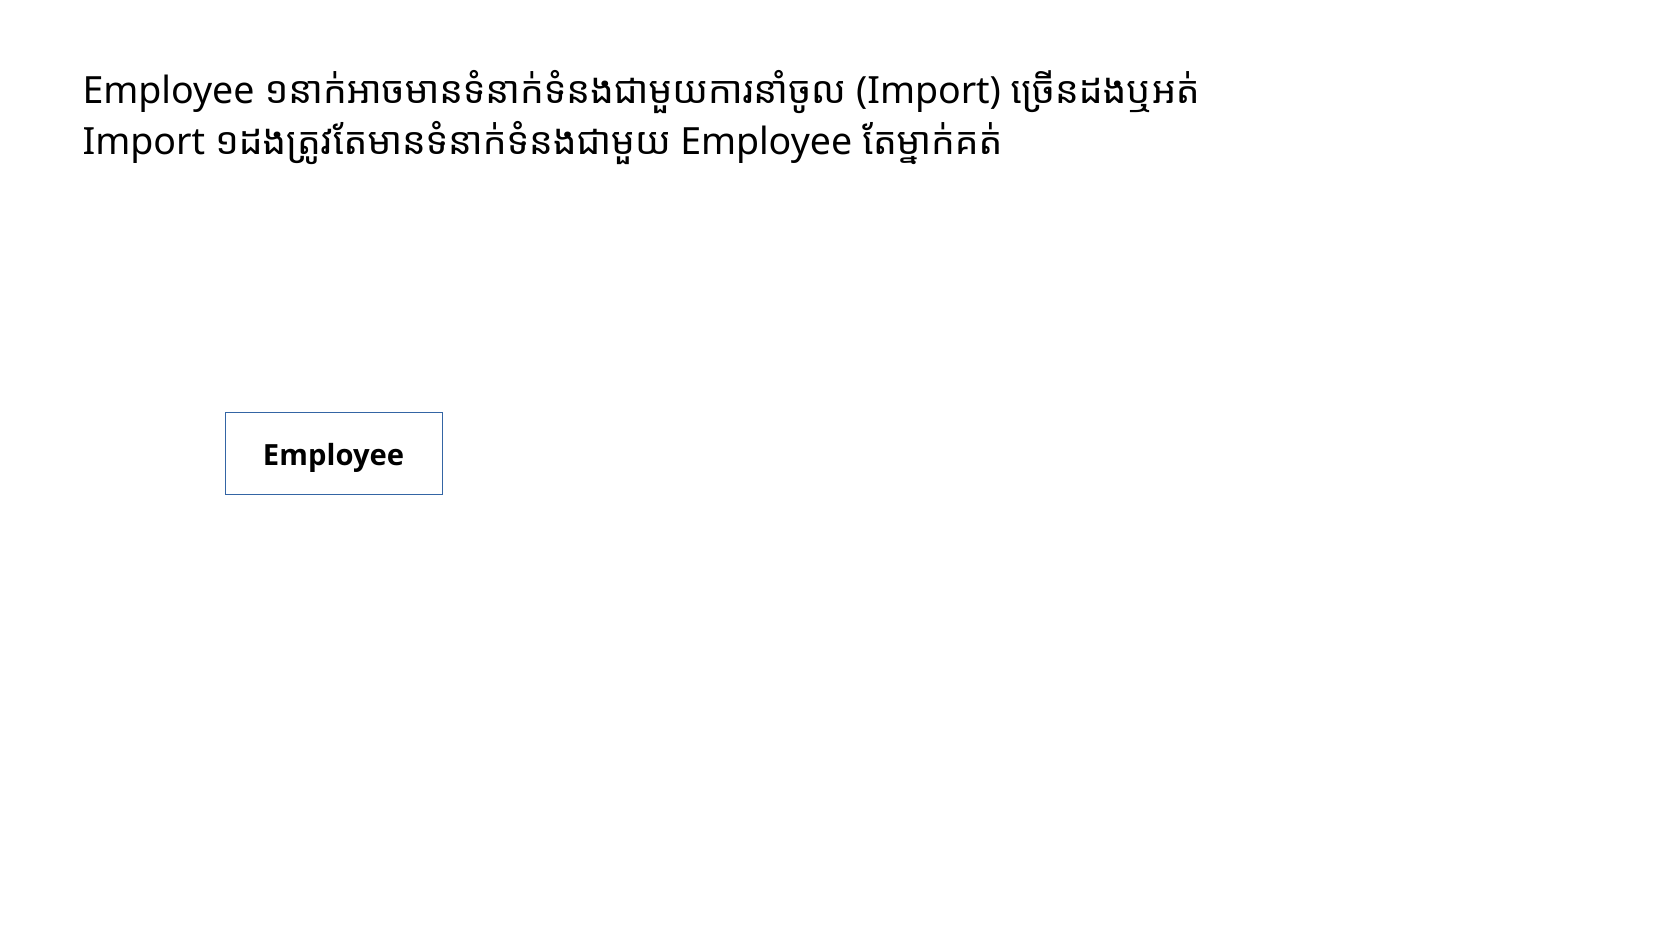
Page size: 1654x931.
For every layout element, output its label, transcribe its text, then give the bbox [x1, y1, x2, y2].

title Employee ១នាក់អាចមានទំនាក់ទំនងជាមួយការនាំចូល (Import) ច្រើនដងឬអត់ Import ១ដងត្រូវតែមានទំនាក់ទំនងជាមួយ Employee តែម្នាក់គត់ [82, 37, 1571, 193]
list Employee [225, 412, 443, 495]
